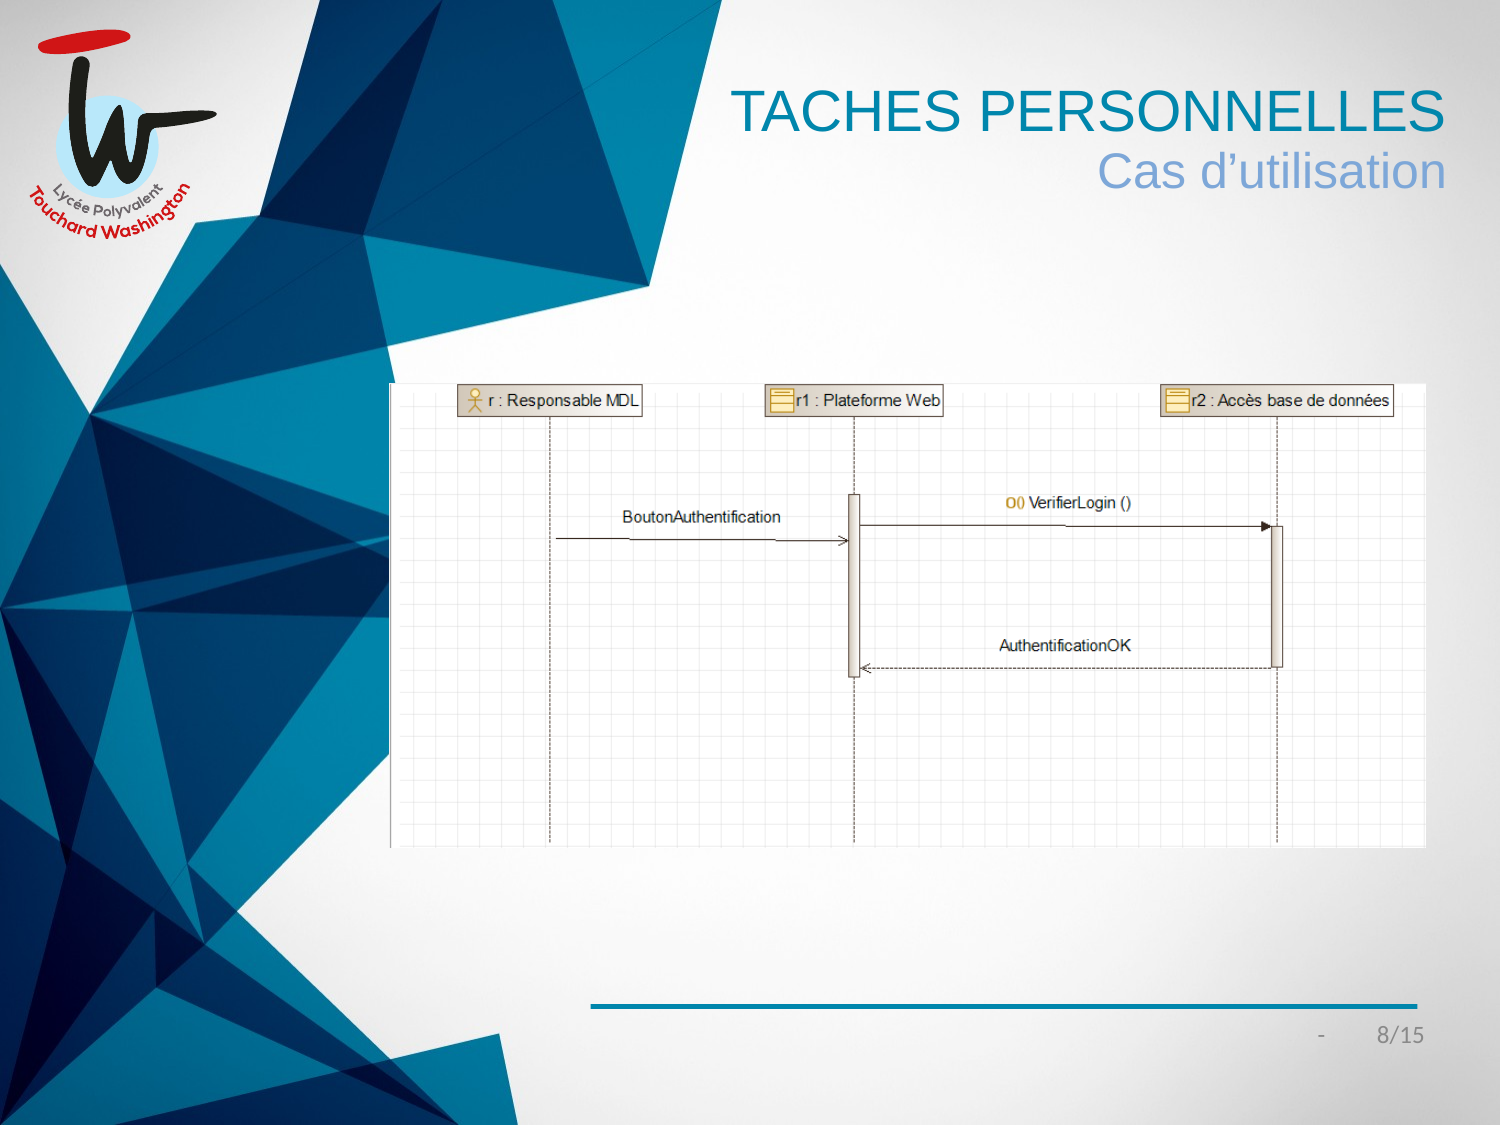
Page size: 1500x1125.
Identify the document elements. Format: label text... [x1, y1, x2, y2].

picture [0, 0, 1500, 1125]
title TACHES PERSONNELLES Cas d’utilisation [708, 44, 1447, 233]
